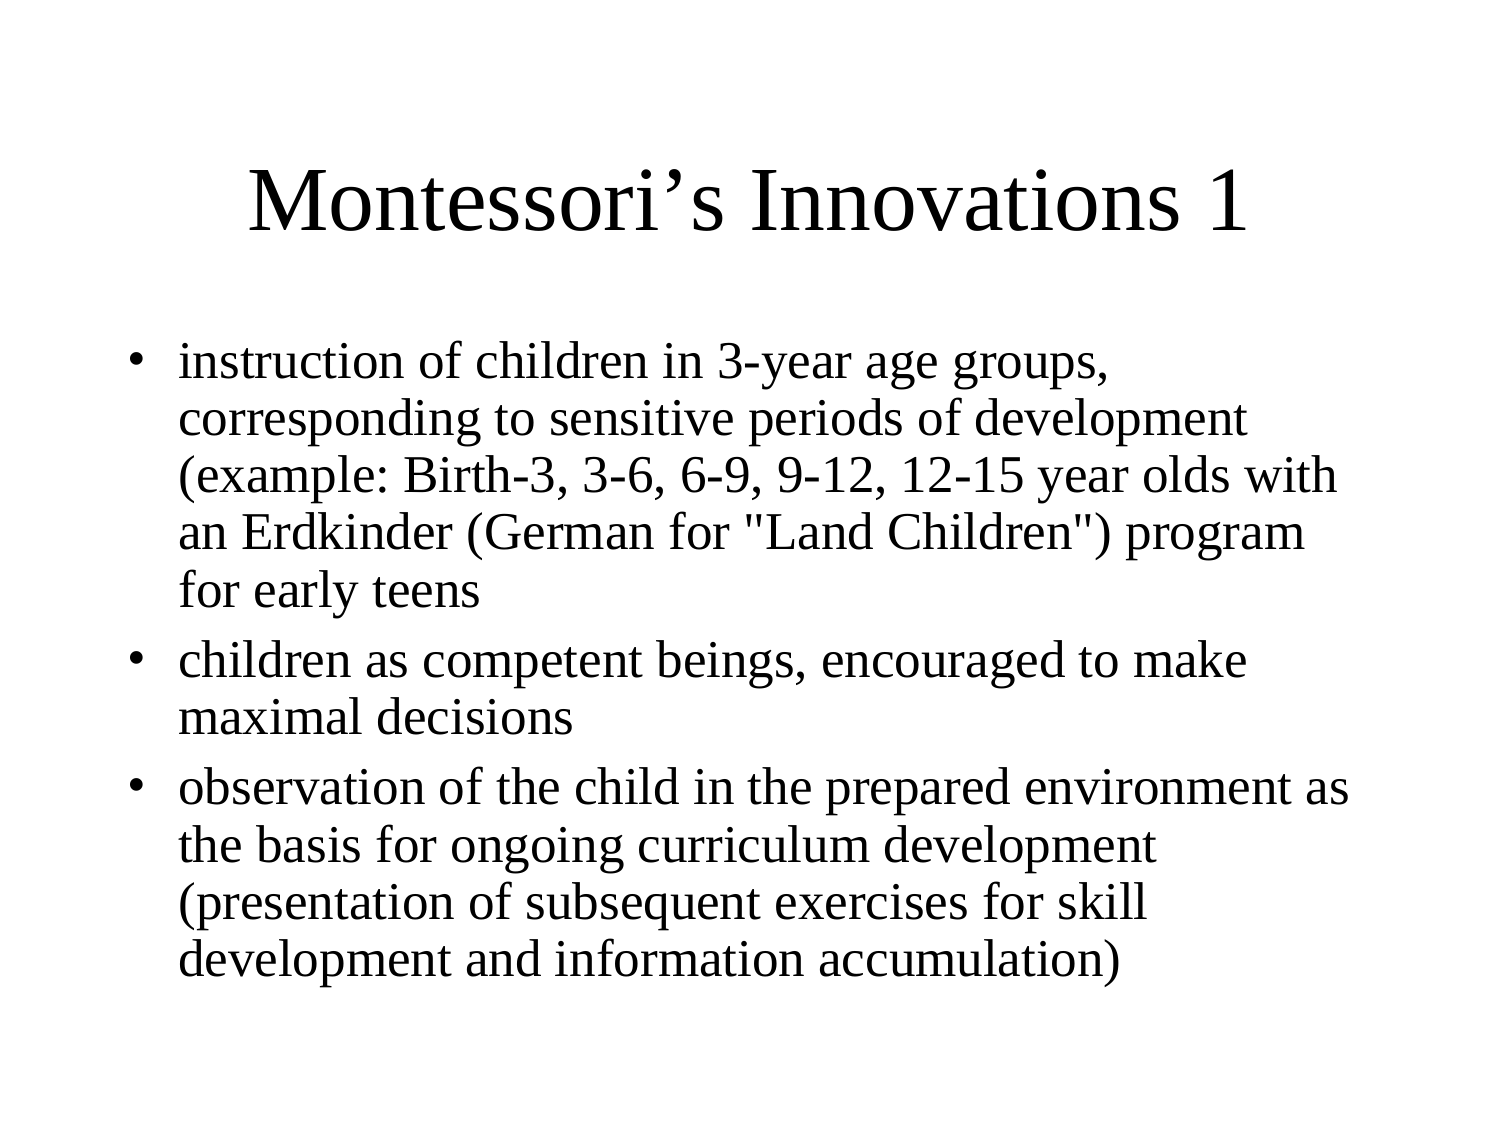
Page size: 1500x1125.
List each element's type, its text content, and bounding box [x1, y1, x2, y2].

list instruction of children in 3-year age groups, corresponding to sensitive periods of development (example: Birth-3, 3-6, 6-9, 9-12, 12-15 year olds with an Erdkinder (German for "Land Children") program for early teens children as competent beings, encouraged to make maximal decisions observation of the child in the prepared environment as the basis for ongoing curriculum development (presentation of subsequent exercises for skill development and information accumulation) [112, 324, 1388, 1000]
title Montessori’s Innovations 1 [112, 99, 1388, 288]
